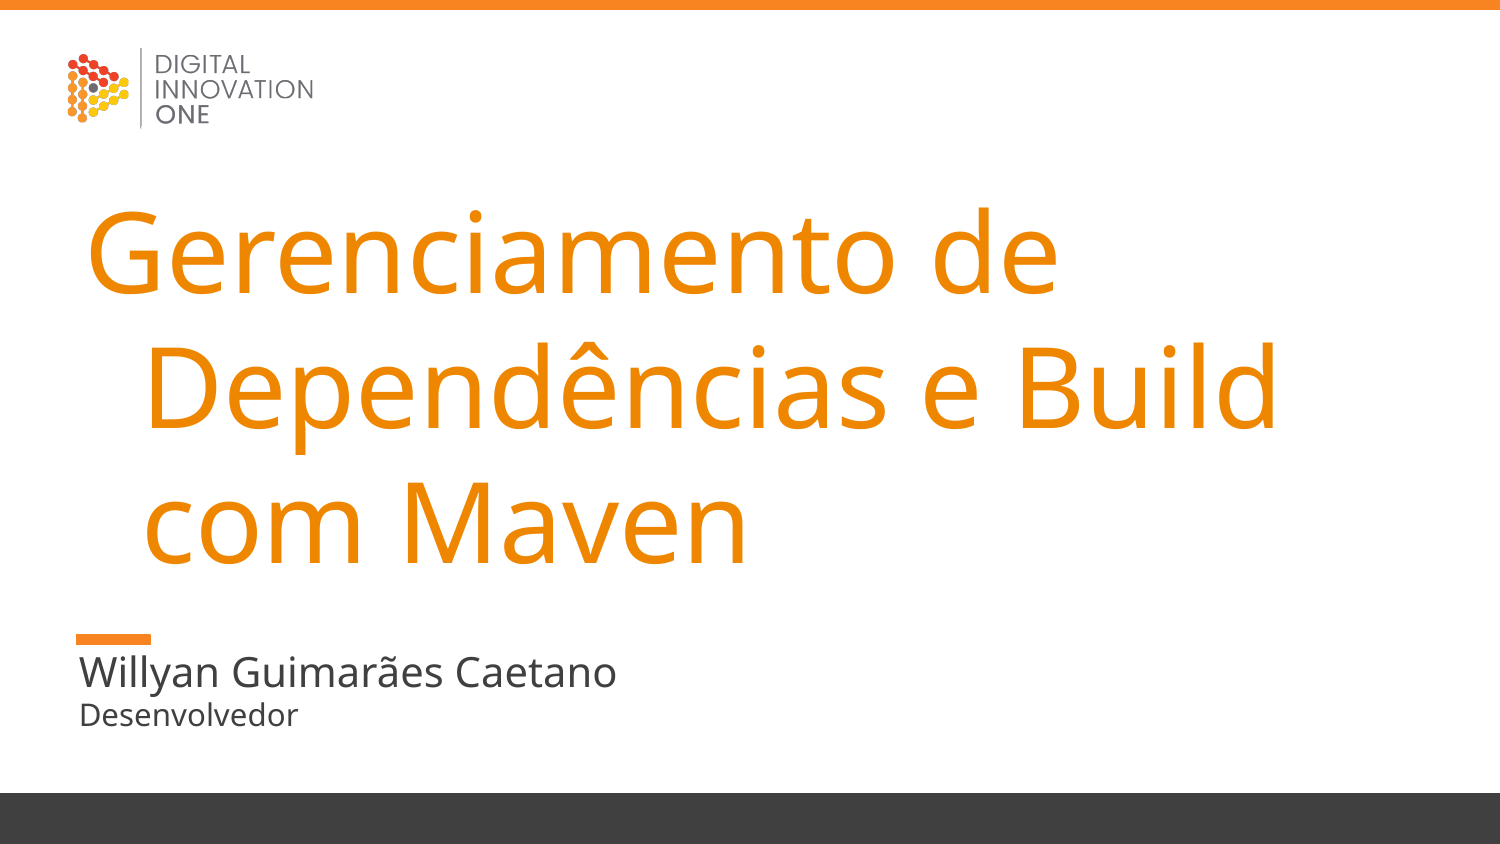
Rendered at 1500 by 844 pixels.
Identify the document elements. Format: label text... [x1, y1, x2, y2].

text_box [76, 635, 150, 645]
title Willyan Guimarães Caetano Desenvolvedor [63, 644, 1462, 734]
picture [51, 39, 330, 137]
text_box [0, 0, 1500, 10]
text_box [0, 793, 1500, 844]
subtitle Gerenciamento de Dependências e Build com Maven [51, 300, 1449, 467]
